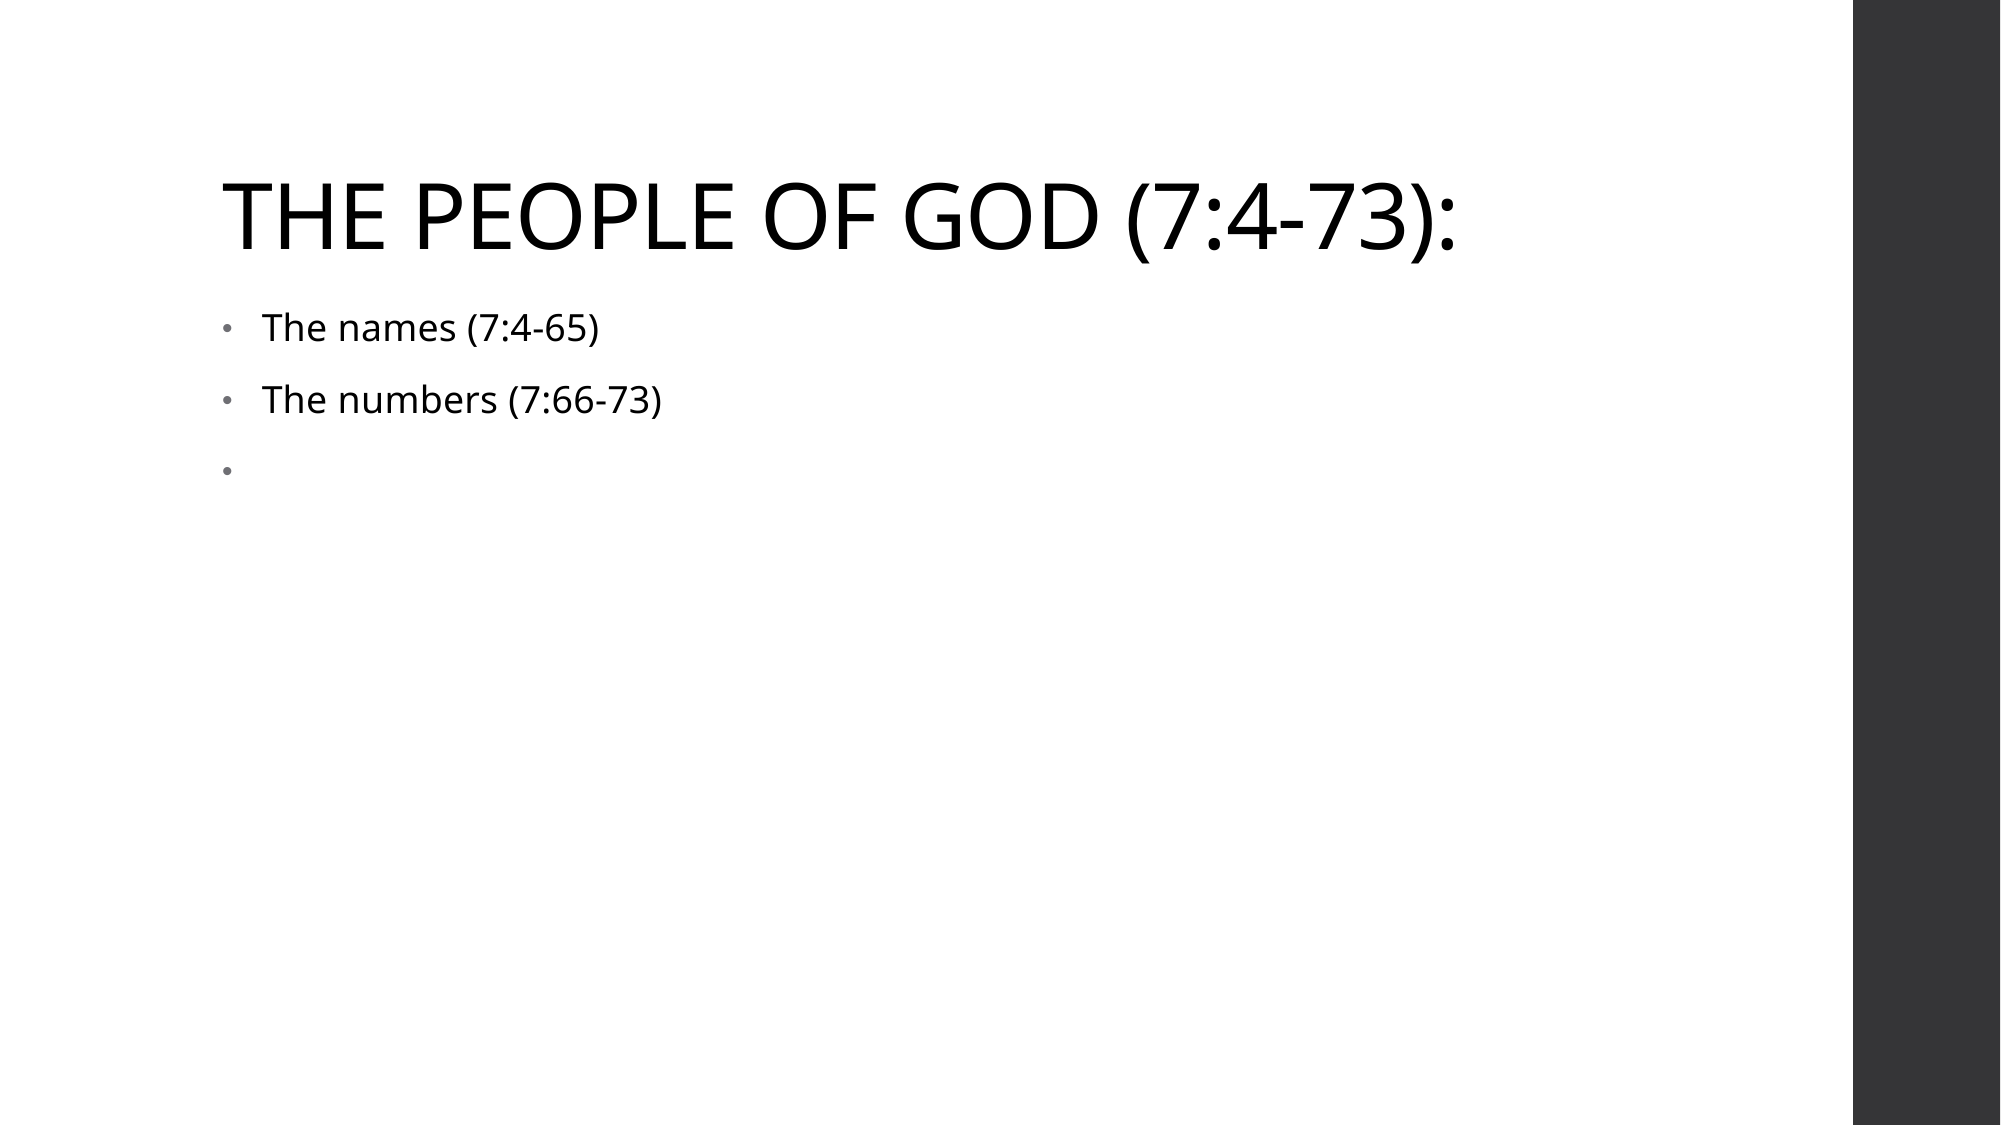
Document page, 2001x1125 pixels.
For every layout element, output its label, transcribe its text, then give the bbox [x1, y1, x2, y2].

list The names (7:4-65) The numbers (7:66-73) [206, 299, 1617, 1014]
title THE PEOPLE OF GOD (7:4-73): [206, 60, 1797, 278]
